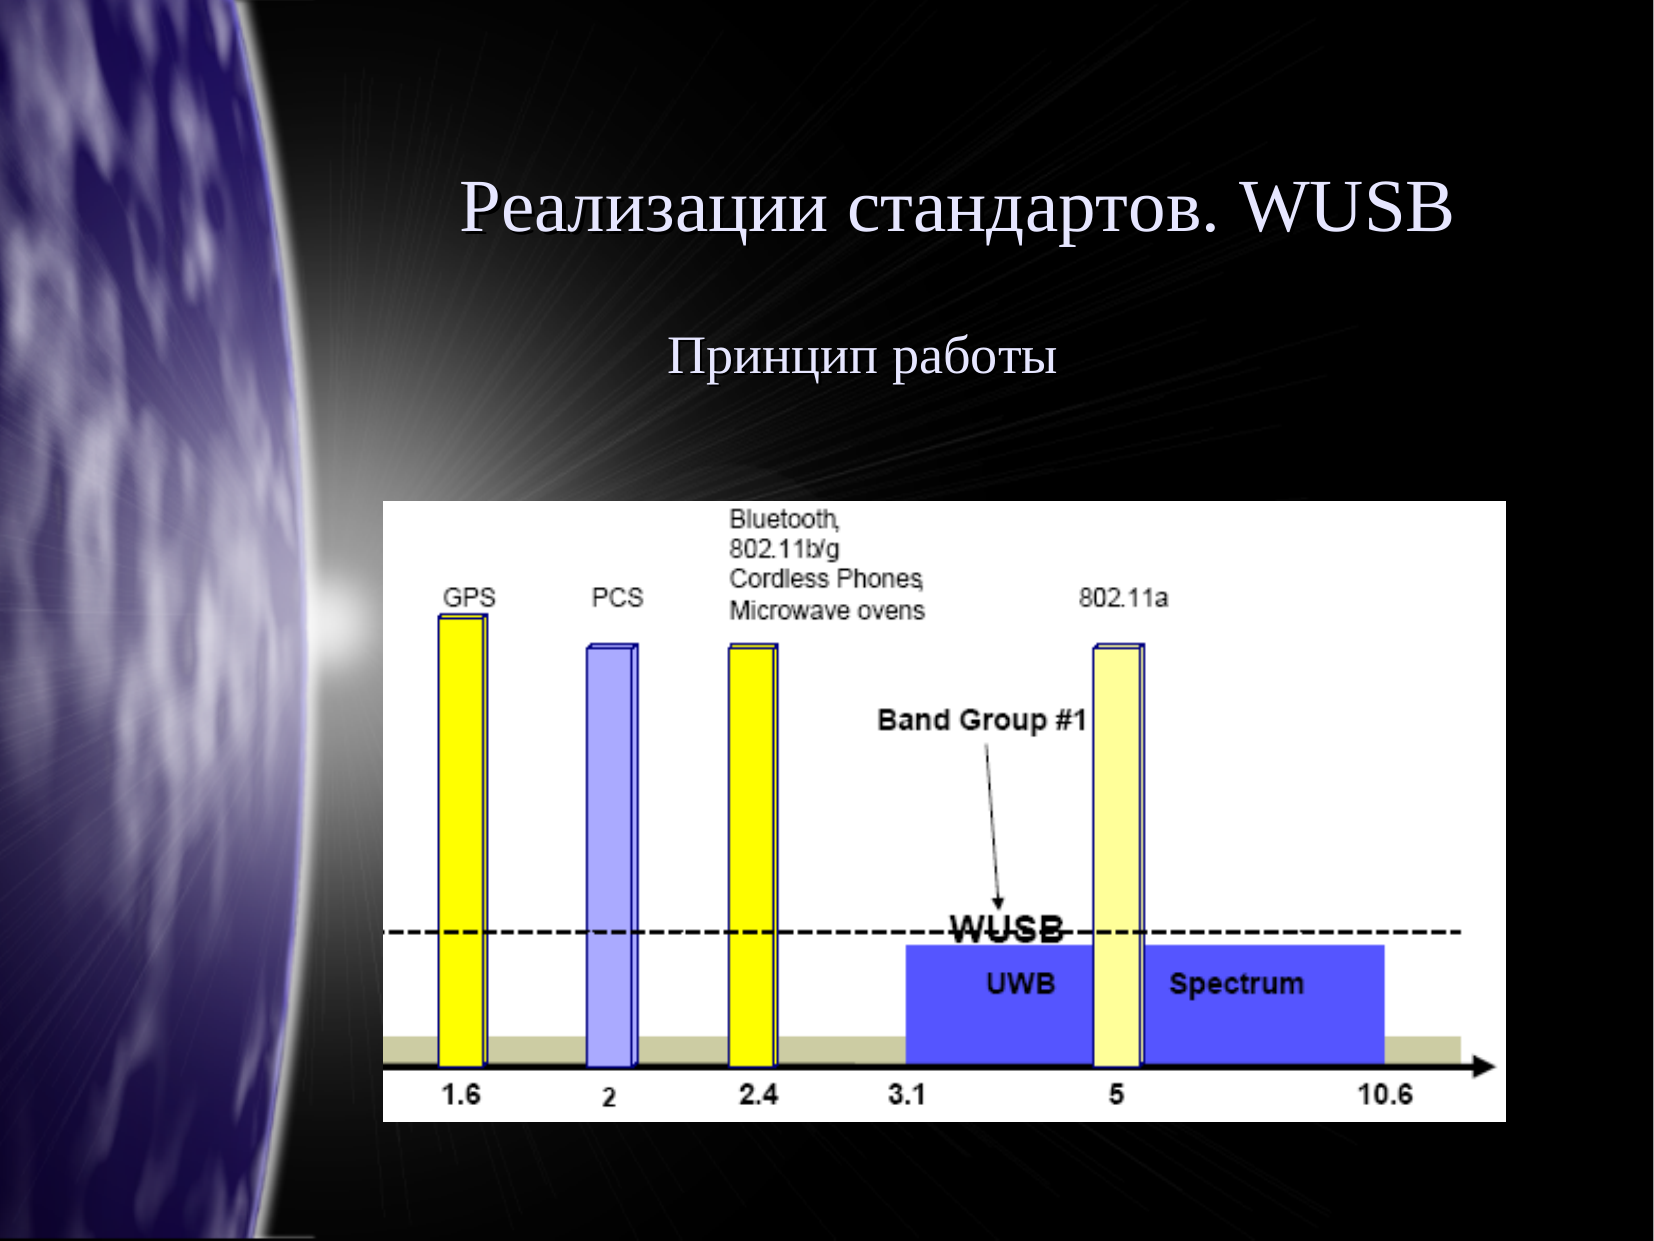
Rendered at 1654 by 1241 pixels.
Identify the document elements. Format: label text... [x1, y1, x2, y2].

list Принцип работы [649, 324, 1300, 501]
picture [0, 0, 1654, 1241]
title Реализации стандартов. WUSB [383, 102, 1534, 311]
